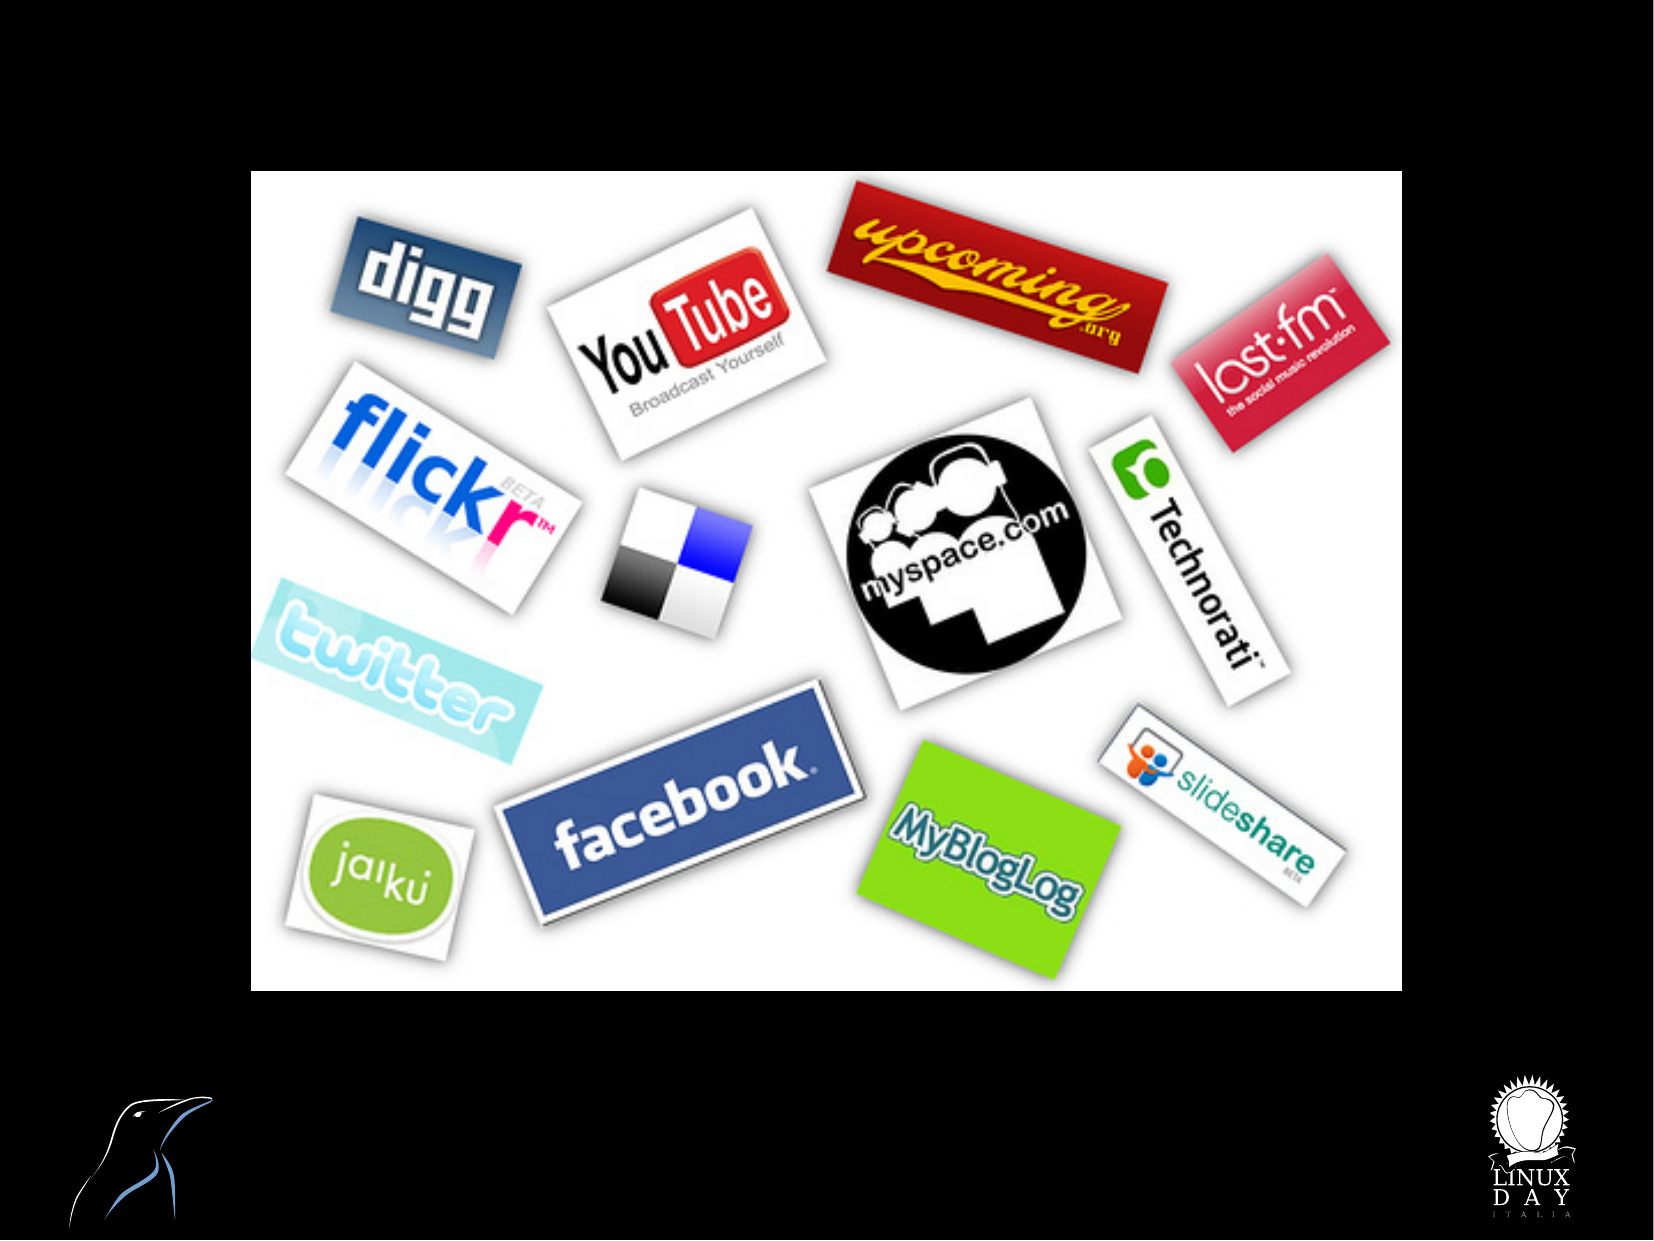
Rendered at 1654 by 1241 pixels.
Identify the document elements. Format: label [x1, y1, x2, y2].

picture [251, 171, 1402, 991]
